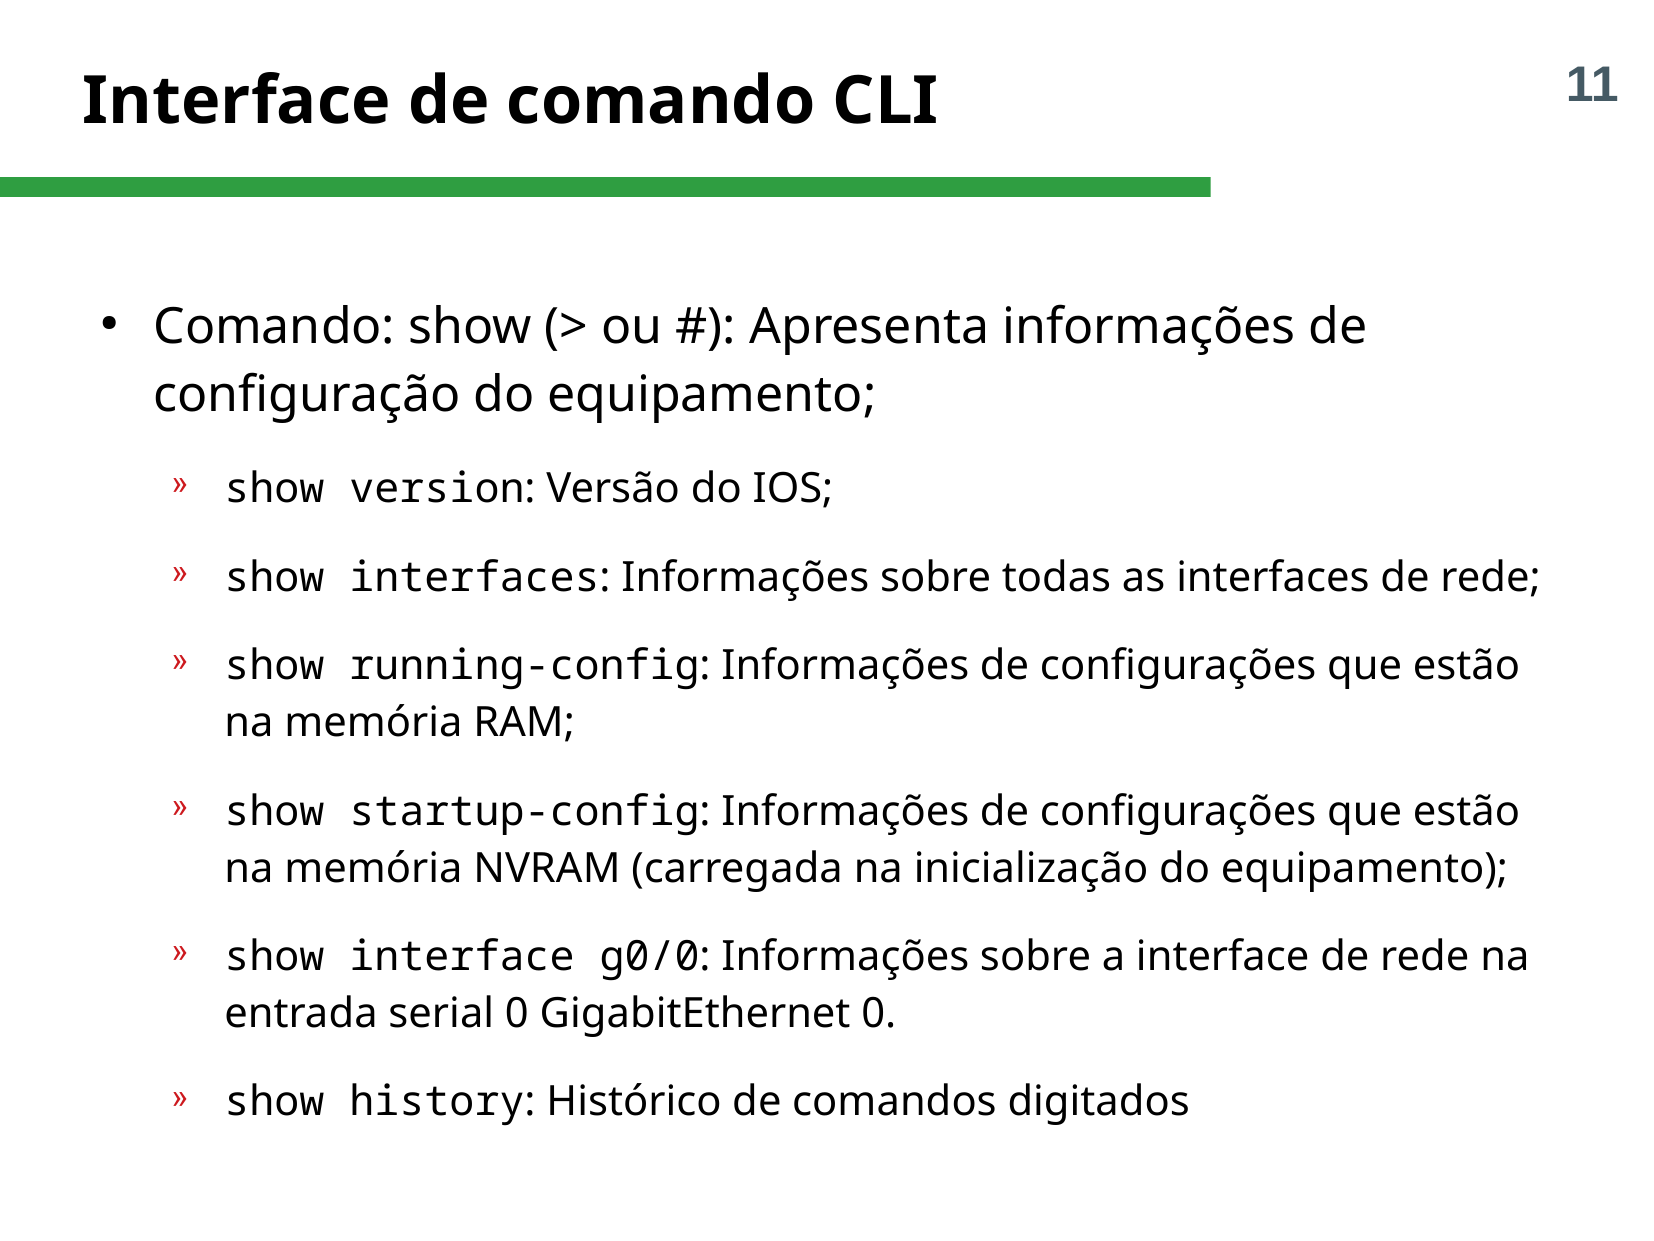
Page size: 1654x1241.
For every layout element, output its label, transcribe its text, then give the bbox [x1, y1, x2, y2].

title Interface de comando CLI [82, 0, 1152, 202]
list Comando: show (> ou #): Apresenta informações de configuração do equipamento; show version: Versão do IOS; show interfaces: Informações sobre todas as interfaces de rede; show running-config: Informações de configurações que estão na memória RAM; show startup-config: Informações de configurações que estão na memória NVRAM (carregada na inicialização do equipamento); show interface g0/0: Informações sobre a interface de rede na entrada serial 0 GigabitEthernet 0. show history: Histórico de comandos digitados [82, 290, 1571, 1211]
